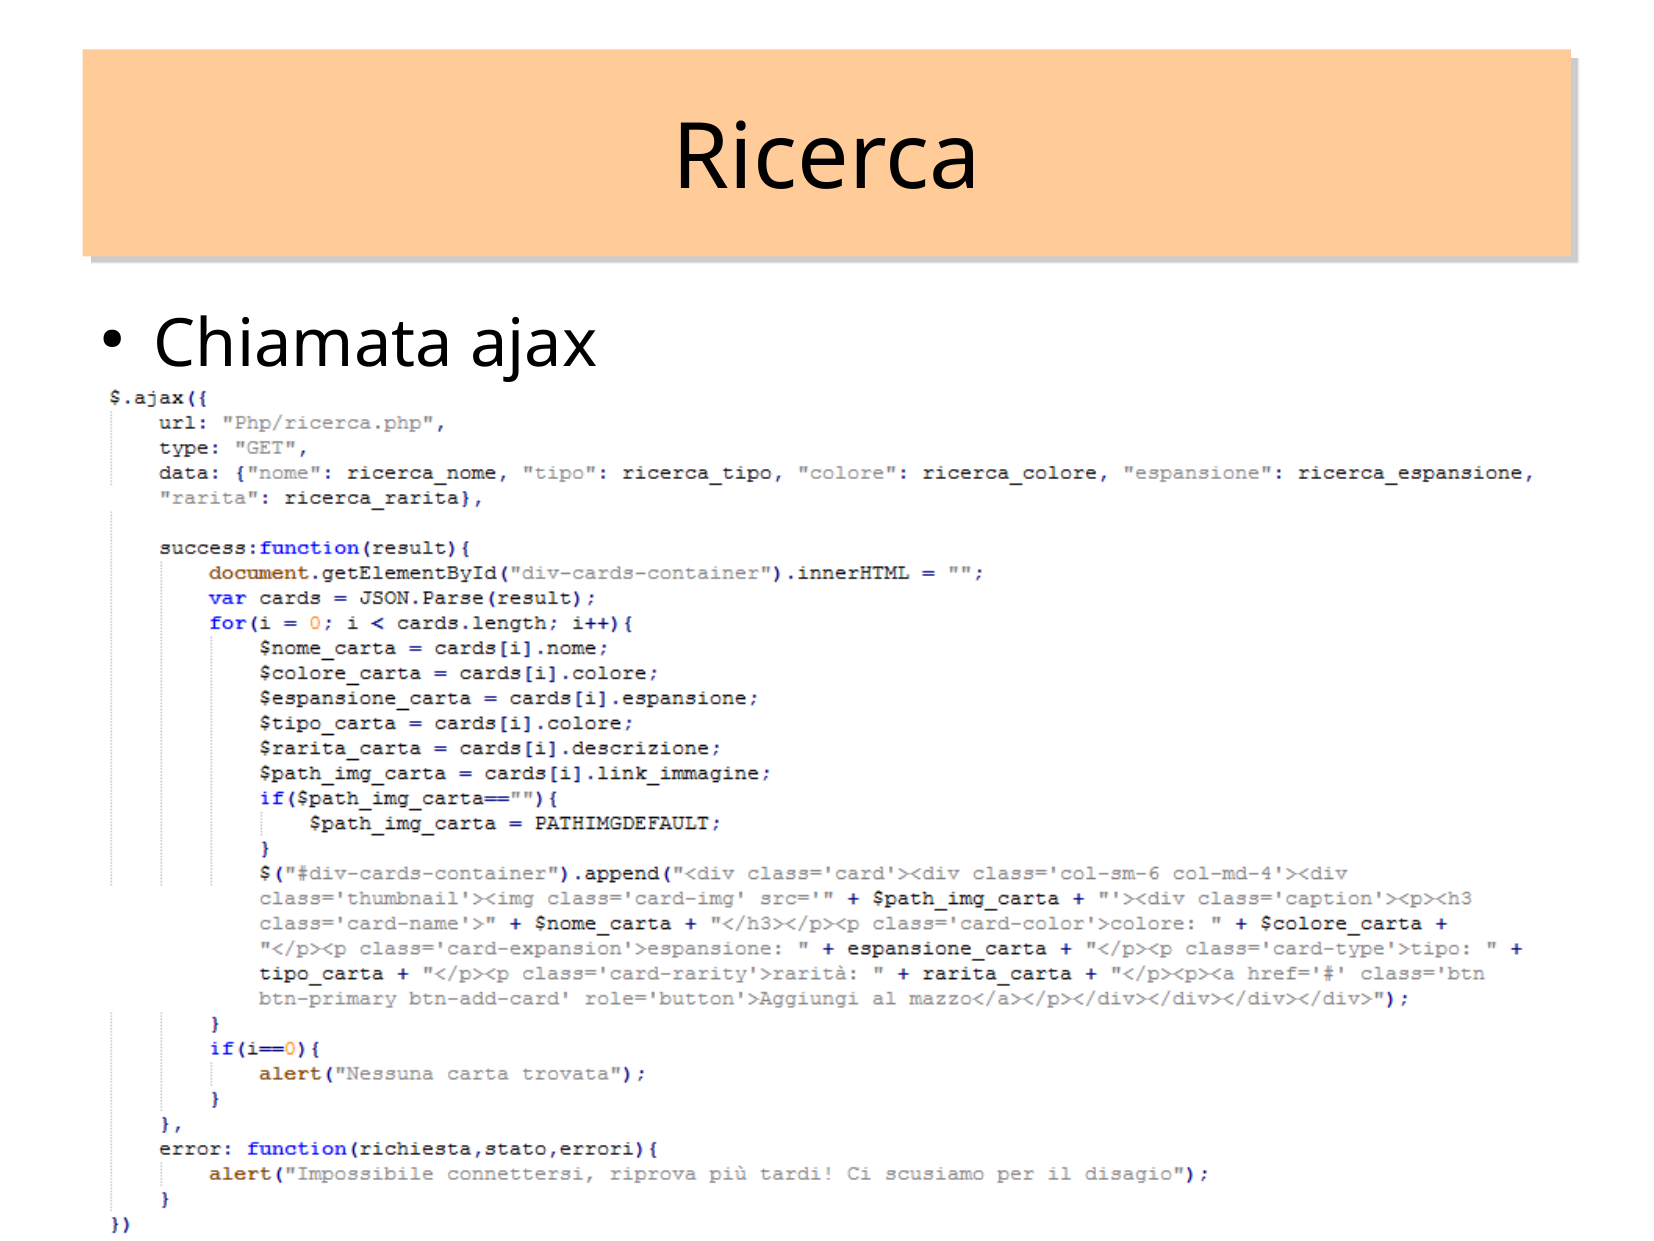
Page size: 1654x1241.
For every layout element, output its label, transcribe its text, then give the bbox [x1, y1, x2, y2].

list Chiamata ajax [82, 294, 1571, 461]
title Ricerca [82, 49, 1571, 257]
picture [106, 382, 1548, 1241]
